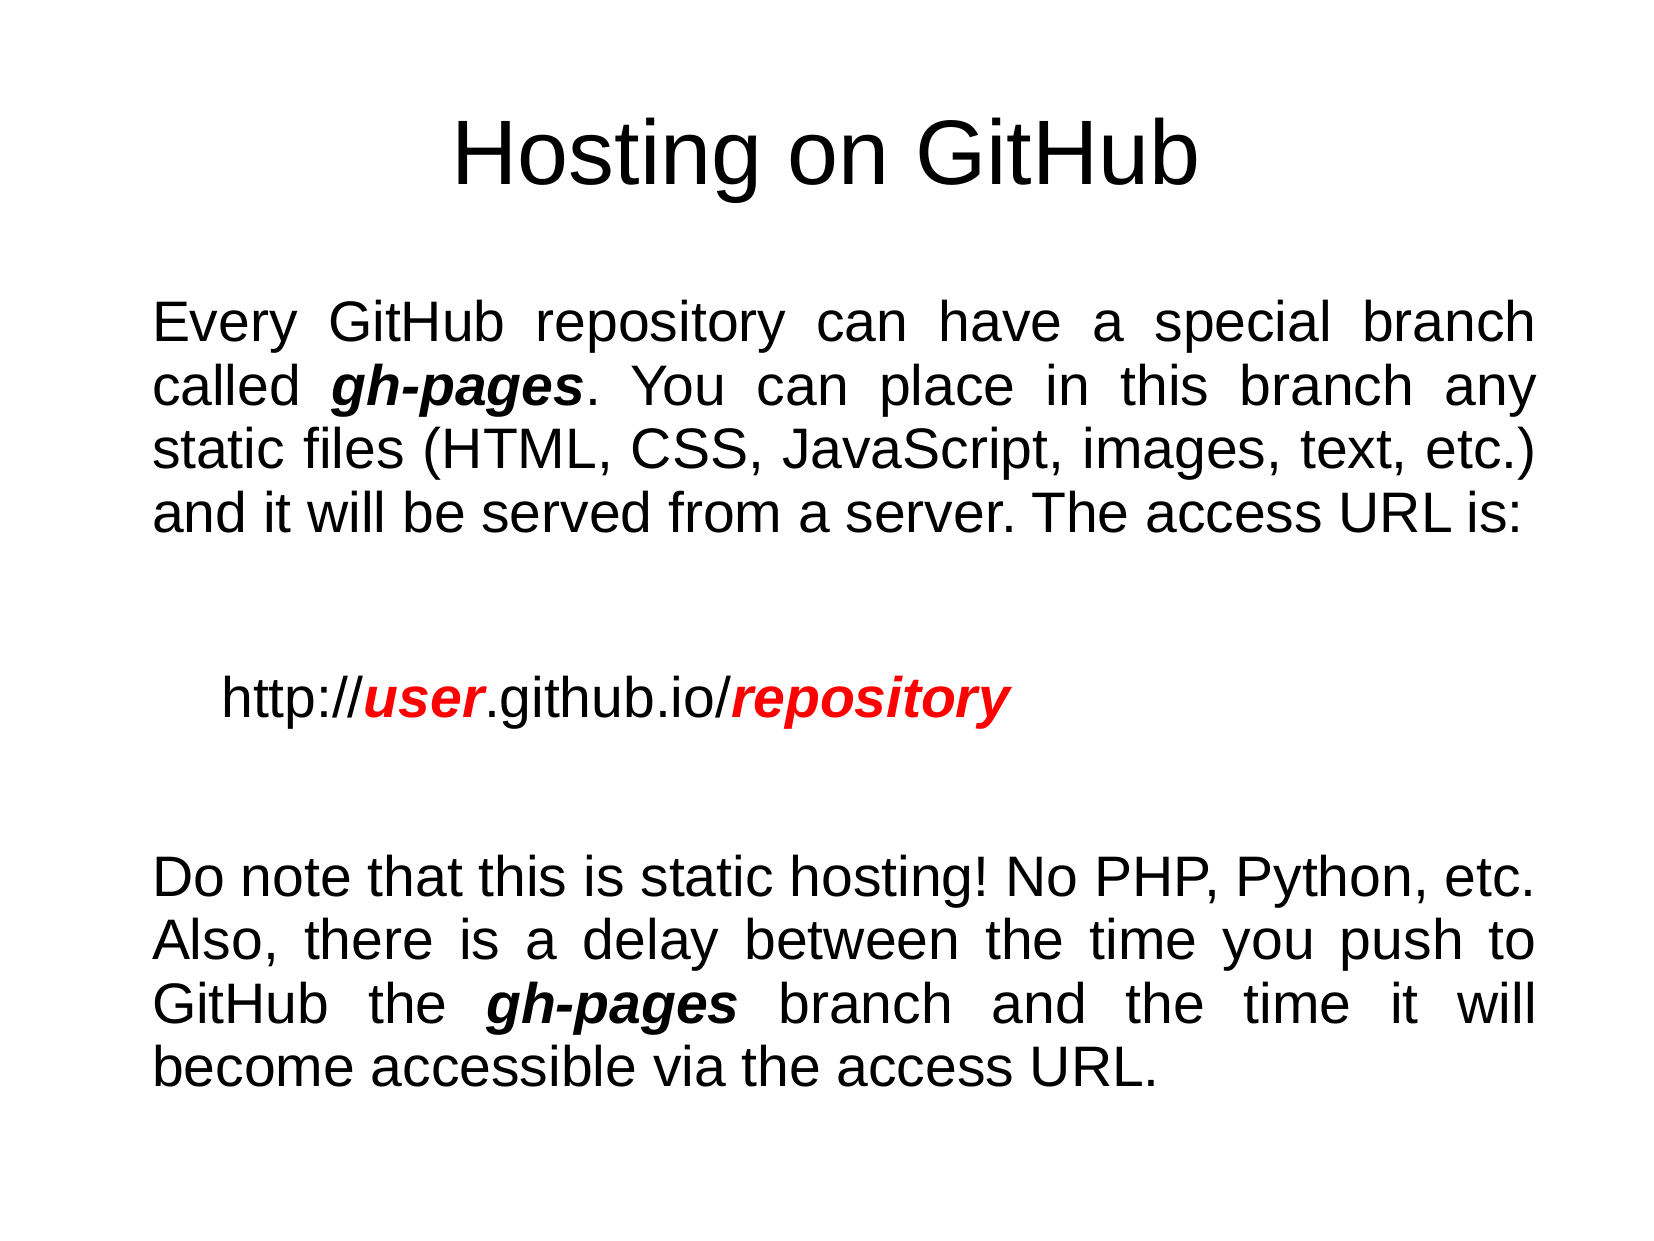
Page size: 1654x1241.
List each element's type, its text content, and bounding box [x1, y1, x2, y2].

list Every GitHub repository can have a special branch called gh-pages. You can place in this branch any static files (HTML, CSS, JavaScript, images, text, etc.) and it will be served from a server. The access URL is: http://user.github.io/repository Do note that this is static hosting! No PHP, Python, etc. Also, there is a delay between the time you push to GitHub the gh-pages branch and the time it will become accessible via the access URL. [82, 290, 1538, 1126]
title Hosting on GitHub [82, 49, 1571, 257]
